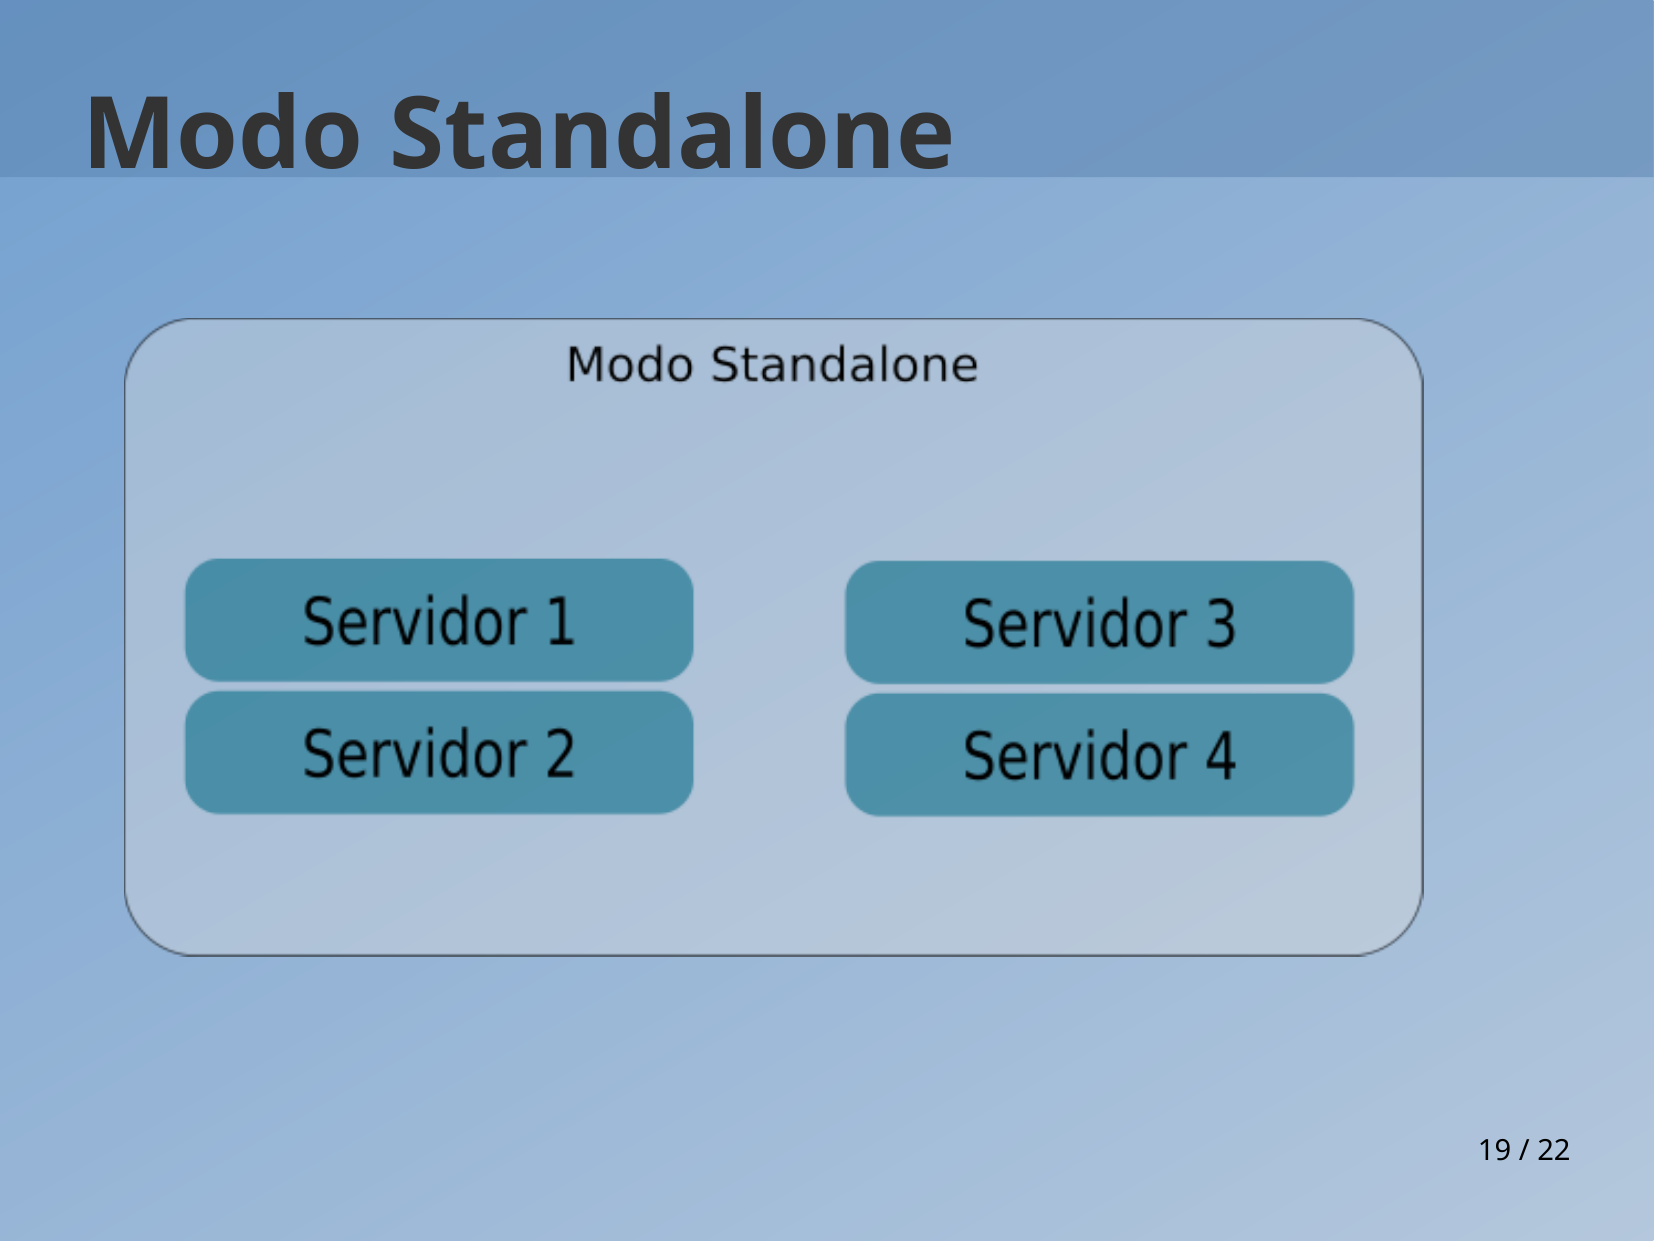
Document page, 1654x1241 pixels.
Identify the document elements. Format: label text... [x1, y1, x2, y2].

title Modo Standalone [82, 11, 1489, 249]
picture [124, 318, 1424, 957]
